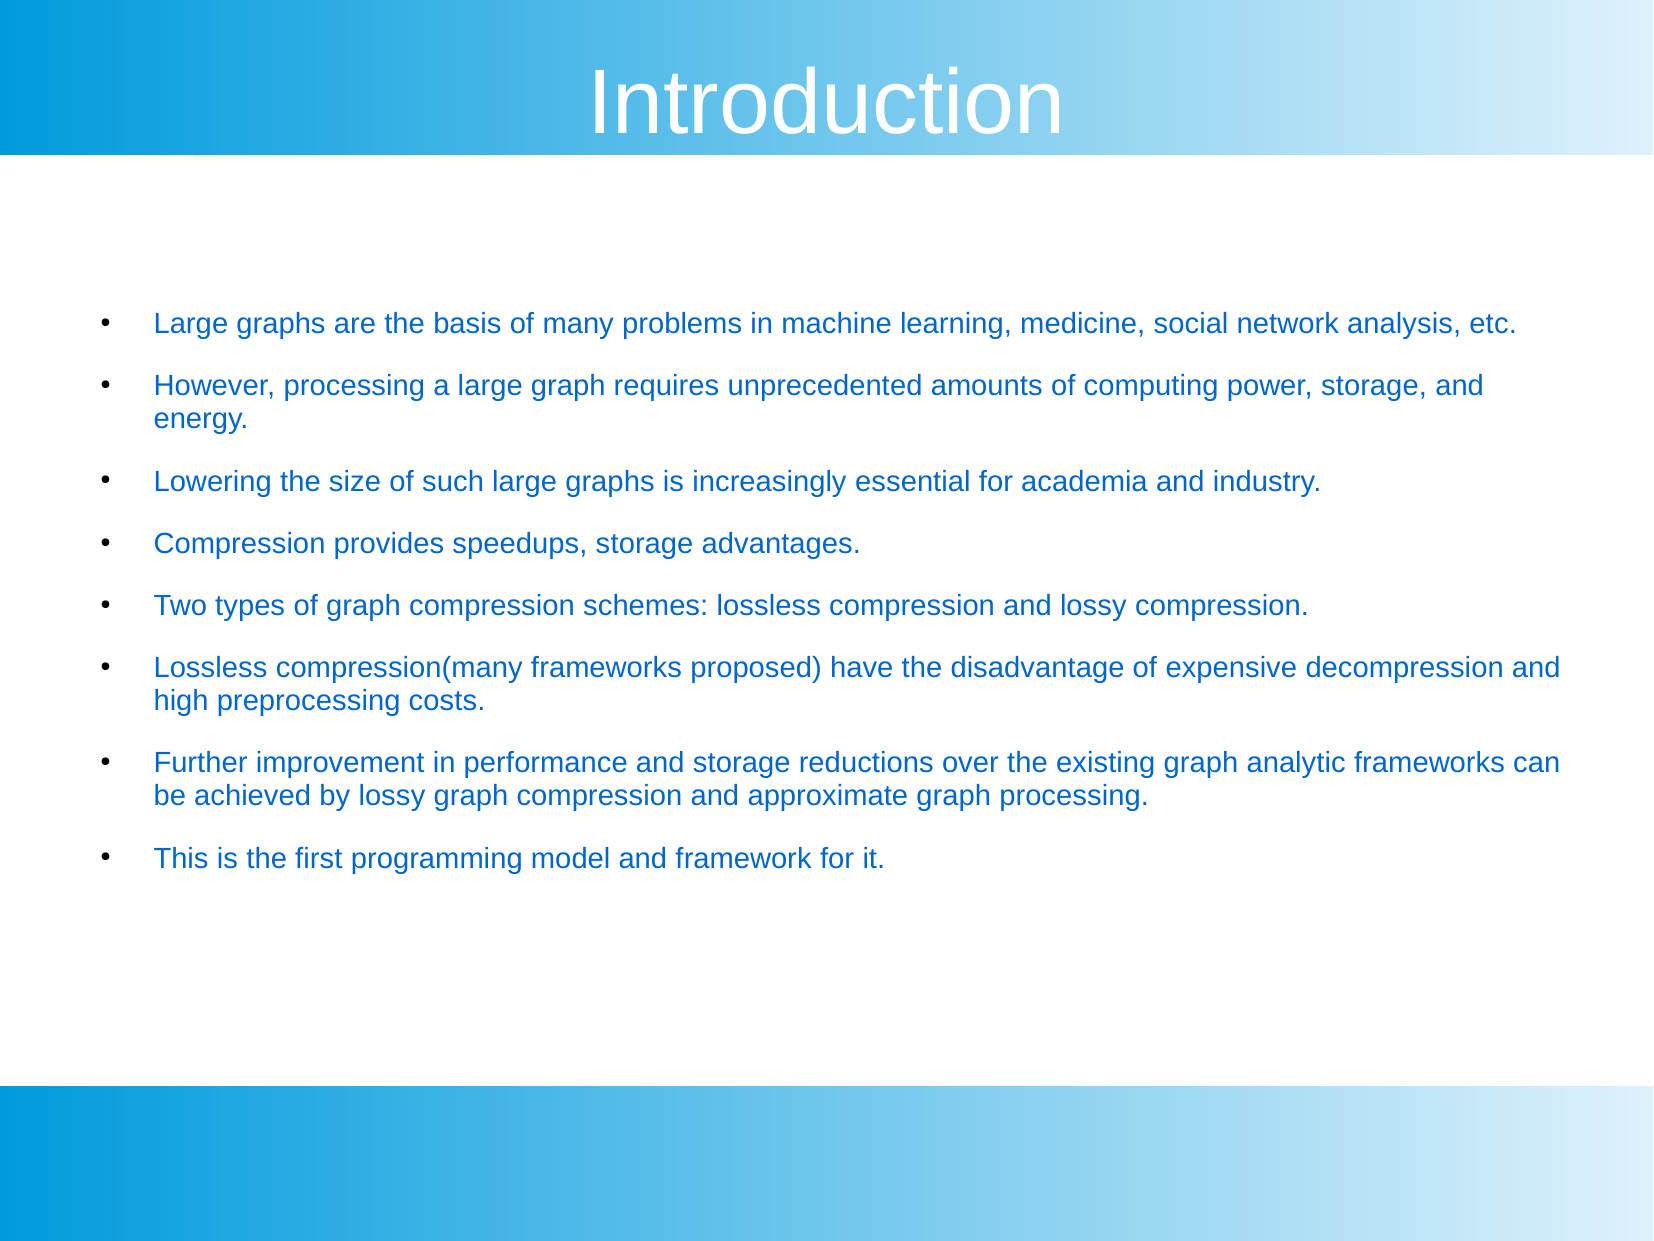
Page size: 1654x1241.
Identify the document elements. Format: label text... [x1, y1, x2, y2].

list Large graphs are the basis of many problems in machine learning, medicine, social network analysis, etc. However, processing a large graph requires unprecedented amounts of computing power, storage, and energy. Lowering the size of such large graphs is increasingly essential for academia and industry. Compression provides speedups, storage advantages. Two types of graph compression schemes: lossless compression and lossy compression. Lossless compression(many frameworks proposed) have the disadvantage of expensive decompression and high preprocessing costs. Further improvement in performance and storage reductions over the existing graph analytic frameworks can be achieved by lossy graph compression and approximate graph processing. This is the first programming model and framework for it. [82, 307, 1571, 945]
title Introduction [82, 49, 1571, 155]
